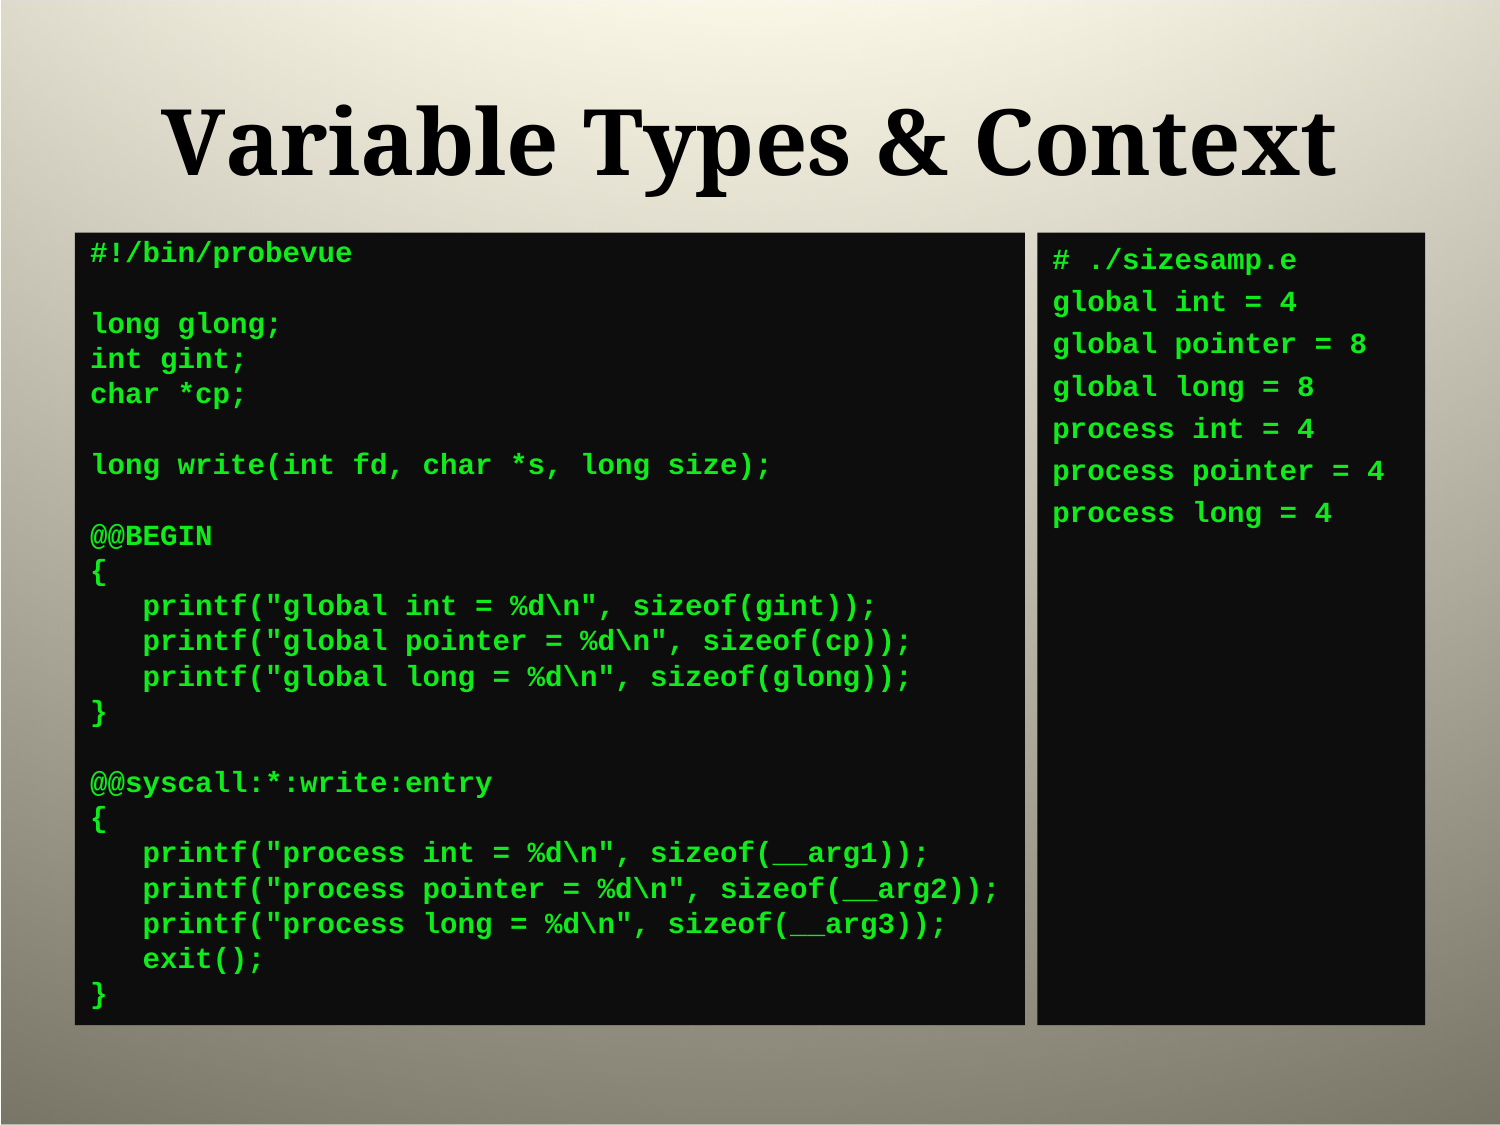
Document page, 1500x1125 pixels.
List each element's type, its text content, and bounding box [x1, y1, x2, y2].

text_box # ./sizesamp.e global int = 4 global pointer = 8 global long = 8 process int = 4 process pointer = 4 process long = 4 [1037, 232, 1426, 1026]
title Variable Types & Context [75, 45, 1426, 233]
picture [0, 0, 1500, 1125]
list #!/bin/probevue long glong; int gint; char *cp; long write(int fd, char *s, long size); @@BEGIN { printf("global int = %d\n", sizeof(gint)); printf("global pointer = %d\n", sizeof(cp)); printf("global long = %d\n", sizeof(glong)); } @@syscall:*:write:entry { printf("process int = %d\n", sizeof(__arg1)); printf("process pointer = %d\n", sizeof(__arg2)); printf("process long = %d\n", sizeof(__arg3)); exit(); } [74, 232, 1025, 1026]
